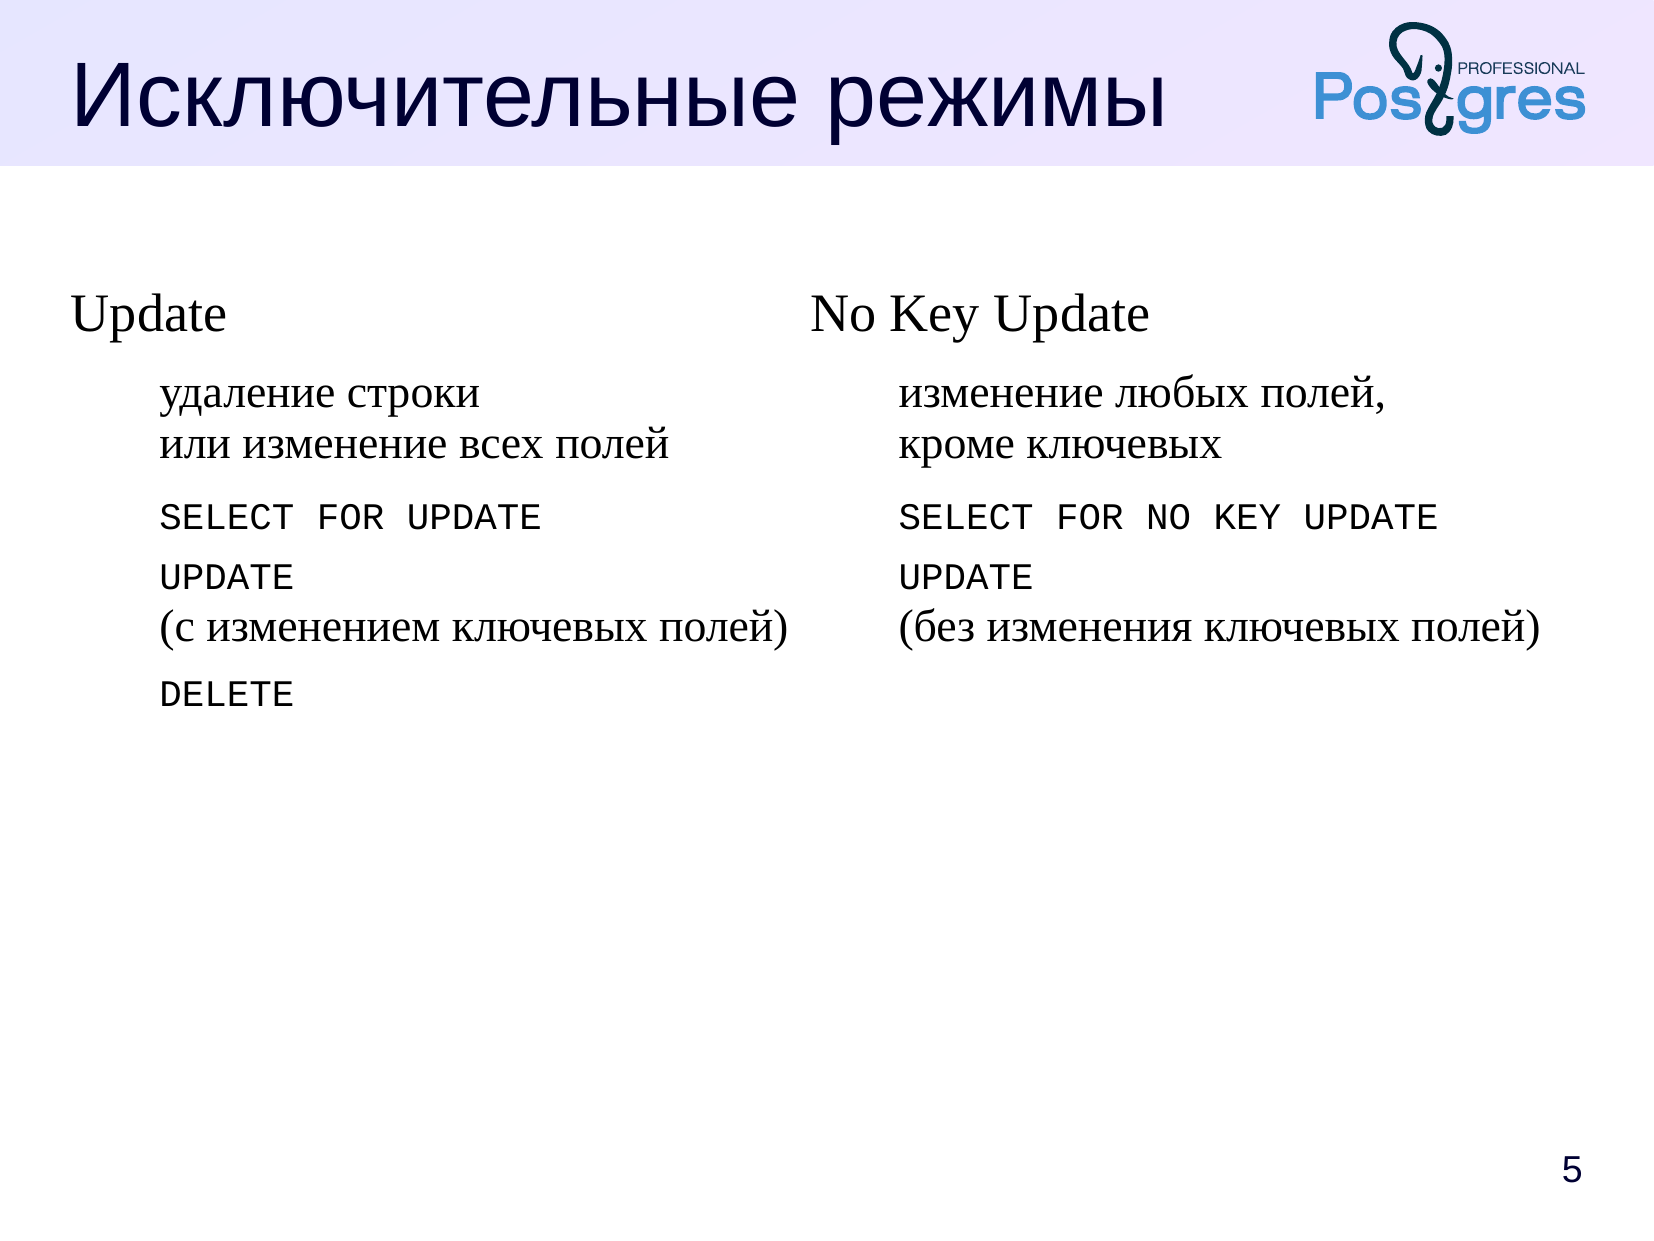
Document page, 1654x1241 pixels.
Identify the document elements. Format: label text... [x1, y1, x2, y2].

list Update No Key Update удаление строки изменение любых полей, или изменение всех полей кроме ключевых SELECT FOR UPDATE SELECT FOR NO KEY UPDATE UPDATE UPDATE (с изменением ключевых полей) (без изменения ключевых полей) DELETE [70, 283, 1583, 1141]
title Исключительные режимы [70, 43, 1241, 147]
